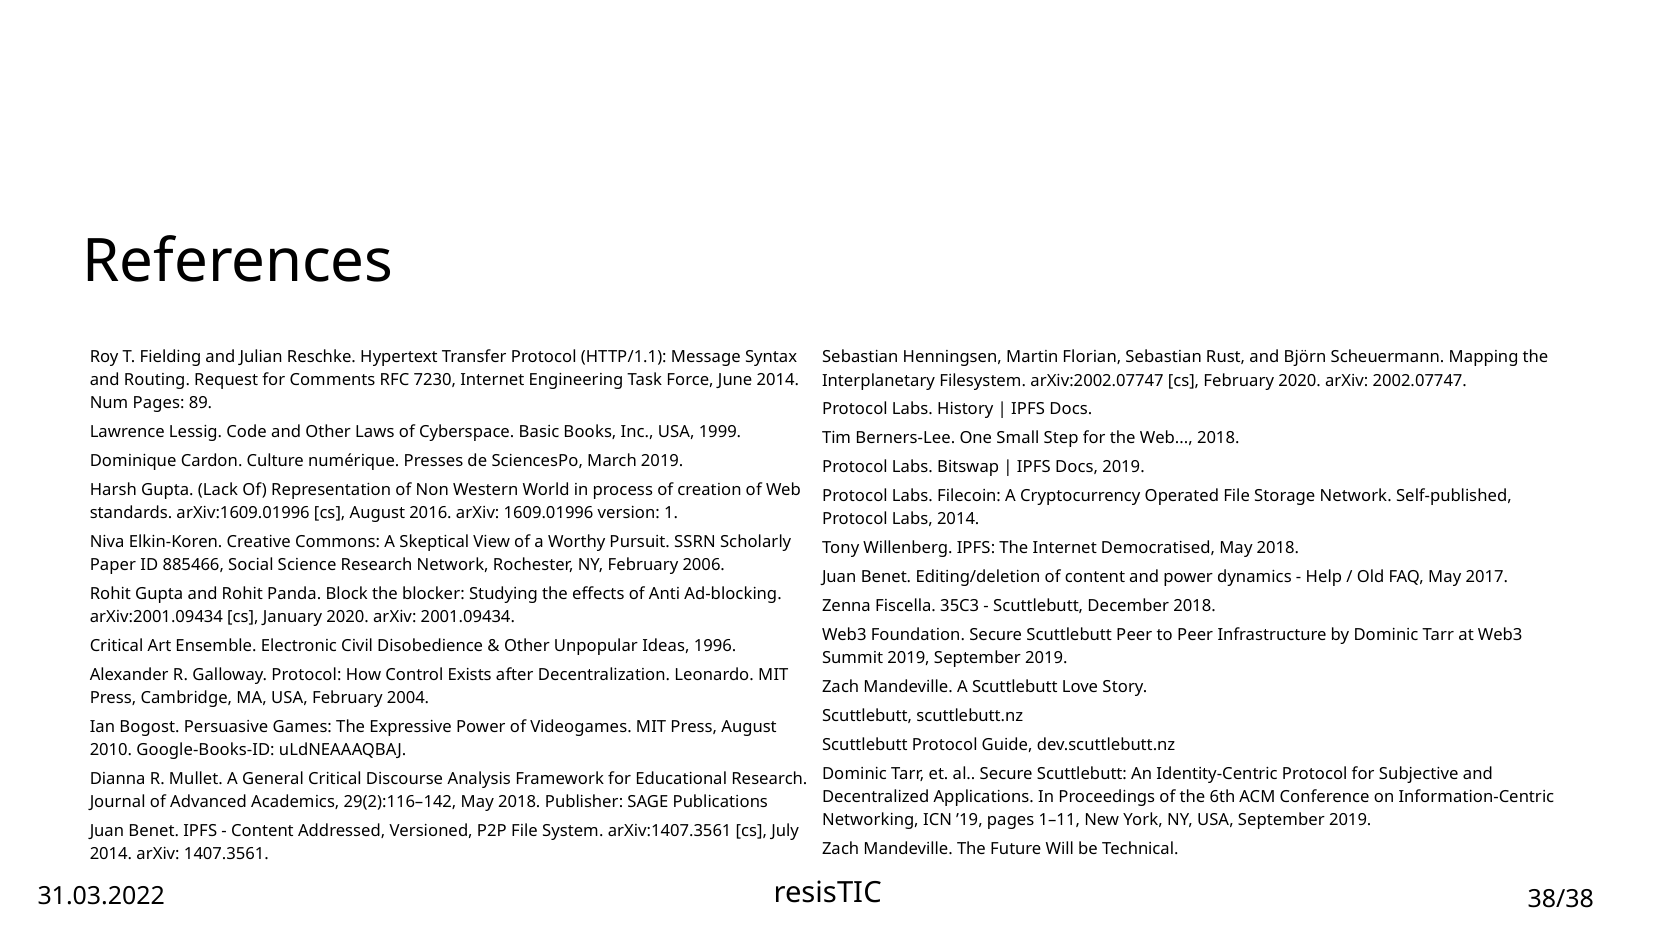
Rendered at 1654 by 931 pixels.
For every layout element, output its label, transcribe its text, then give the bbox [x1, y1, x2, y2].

text_box 38/38 [1383, 873, 1609, 919]
text_box Sebastian Henningsen, Martin Florian, Sebastian Rust, and Björn Scheuermann. Mapping the Interplanetary Filesystem. arXiv:2002.07747 [cs], February 2020. arXiv: 2002.07747. Protocol Labs. History | IPFS Docs. Tim Berners-Lee. One Small Step for the Web..., 2018. Protocol Labs. Bitswap | IPFS Docs, 2019. Protocol Labs. Filecoin: A Cryptocurrency Operated File Storage Network. Self-published, Protocol Labs, 2014. Tony Willenberg. IPFS: The Internet Democratised, May 2018. Juan Benet. Editing/deletion of content and power dynamics - Help / Old FAQ, May 2017. Zenna Fiscella. 35C3 - Scuttlebutt, December 2018. Web3 Foundation. Secure Scuttlebutt Peer to Peer Infrastructure by Dominic Tarr at Web3 Summit 2019, September 2019. Zach Mandeville. A Scuttlebutt Love Story. Scuttlebutt, scuttlebutt.nz Scuttlebutt Protocol Guide, dev.scuttlebutt.nz Dominic Tarr, et. al.. Secure Scuttlebutt: An Identity-Centric Protocol for Subjective and Decentralized Applications. In Proceedings of the 6th ACM Conference on Information-Centric Networking, ICN ’19, pages 1–11, New York, NY, USA, September 2019. Zach Mandeville. The Future Will be Technical. [807, 337, 1581, 839]
text_box Roy T. Fielding and Julian Reschke. Hypertext Transfer Protocol (HTTP/1.1): Message Syntax and Routing. Request for Comments RFC 7230, Internet Engineering Task Force, June 2014. Num Pages: 89. Lawrence Lessig. Code and Other Laws of Cyberspace. Basic Books, Inc., USA, 1999. Dominique Cardon. Culture numérique. Presses de SciencesPo, March 2019. Harsh Gupta. (Lack Of) Representation of Non Western World in process of creation of Web standards. arXiv:1609.01996 [cs], August 2016. arXiv: 1609.01996 version: 1. Niva Elkin-Koren. Creative Commons: A Skeptical View of a Worthy Pursuit. SSRN Scholarly Paper ID 885466, Social Science Research Network, Rochester, NY, February 2006. Rohit Gupta and Rohit Panda. Block the blocker: Studying the effects of Anti Ad-blocking. arXiv:2001.09434 [cs], January 2020. arXiv: 2001.09434. Critical Art Ensemble. Electronic Civil Disobedience & Other Unpopular Ideas, 1996. Alexander R. Galloway. Protocol: How Control Exists after Decentralization. Leonardo. MIT Press, Cambridge, MA, USA, February 2004. Ian Bogost. Persuasive Games: The Expressive Power of Videogames. MIT Press, August 2010. Google-Books-ID: uLdNEAAAQBAJ. Dianna R. Mullet. A General Critical Discourse Analysis Framework for Educational Research. Journal of Advanced Academics, 29(2):116–142, May 2018. Publisher: SAGE Publications Juan Benet. IPFS - Content Addressed, Versioned, P2P File System. arXiv:1407.3561 [cs], July 2014. arXiv: 1407.3561. [75, 337, 807, 817]
list References [82, 217, 1571, 301]
